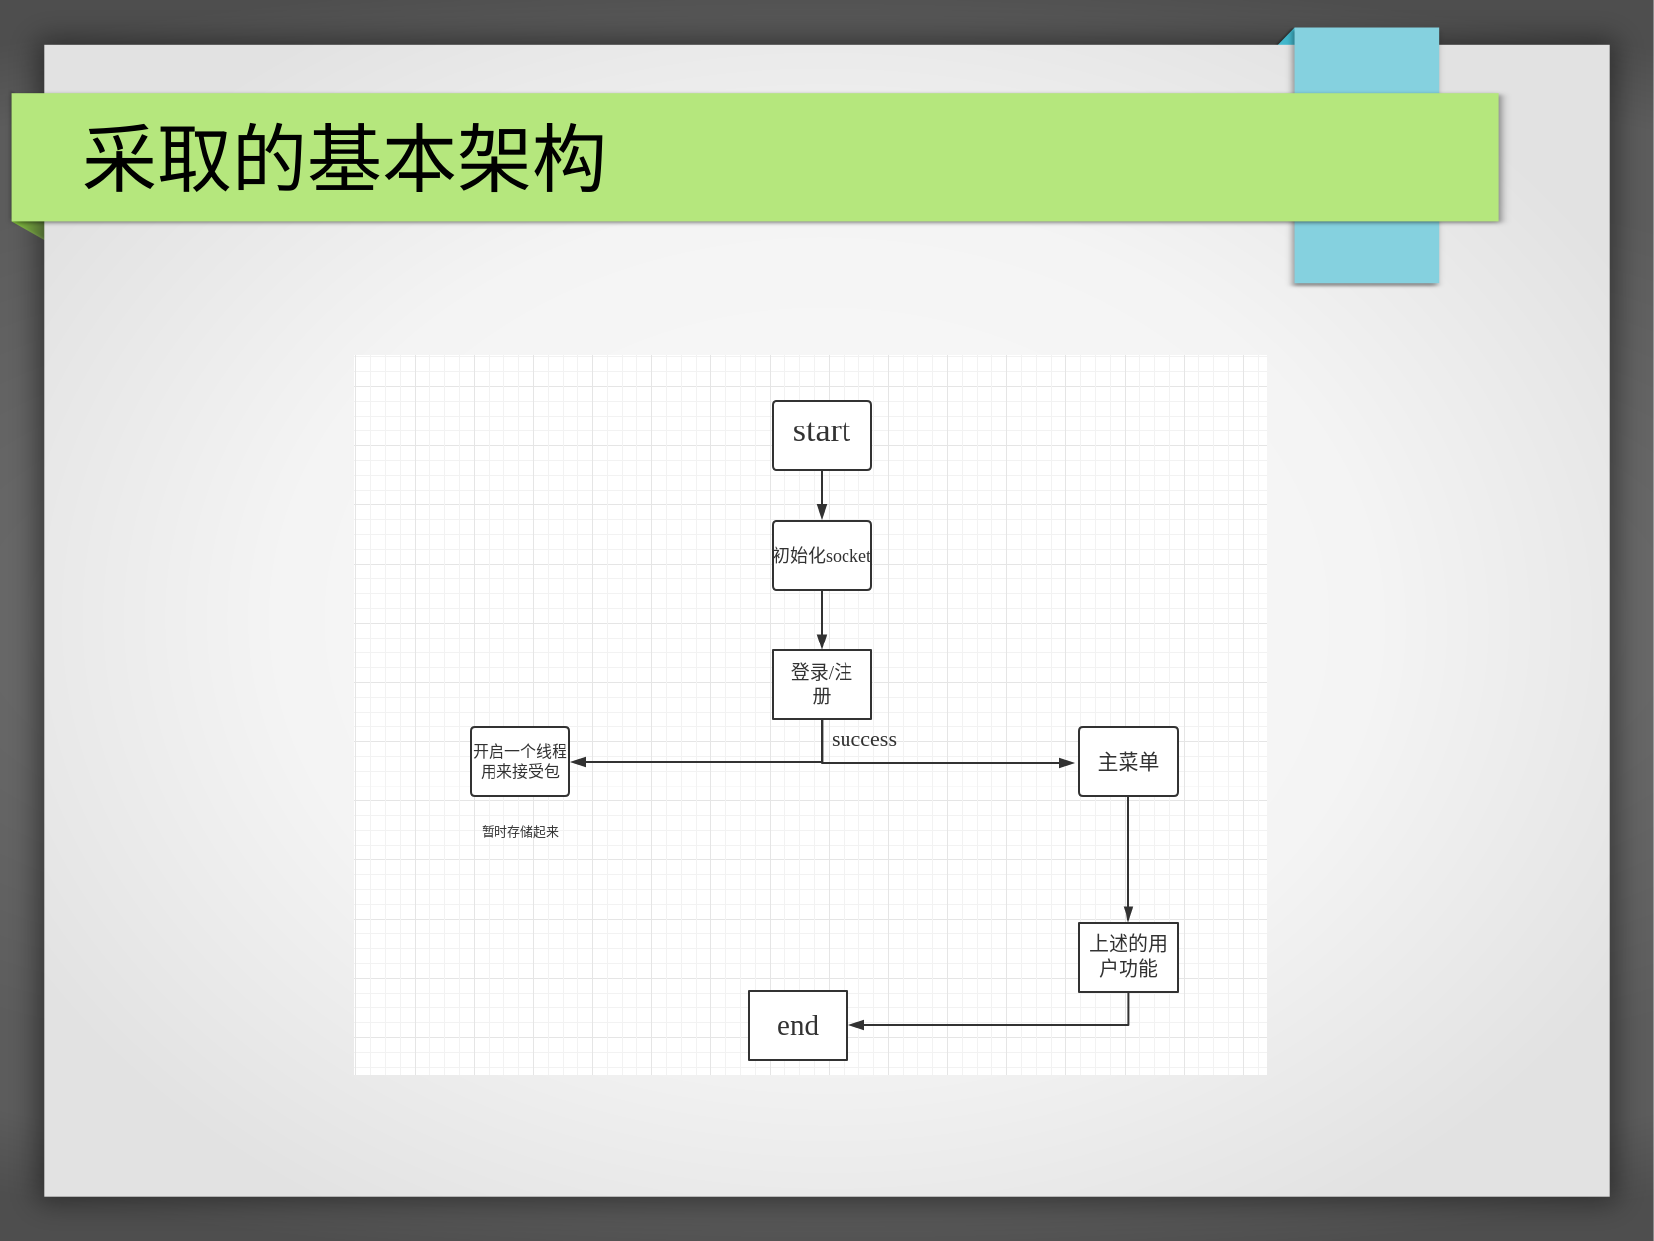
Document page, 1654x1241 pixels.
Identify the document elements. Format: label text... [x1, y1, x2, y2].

title 采取的基本架构 [82, 94, 1264, 213]
picture [0, 0, 1654, 1241]
